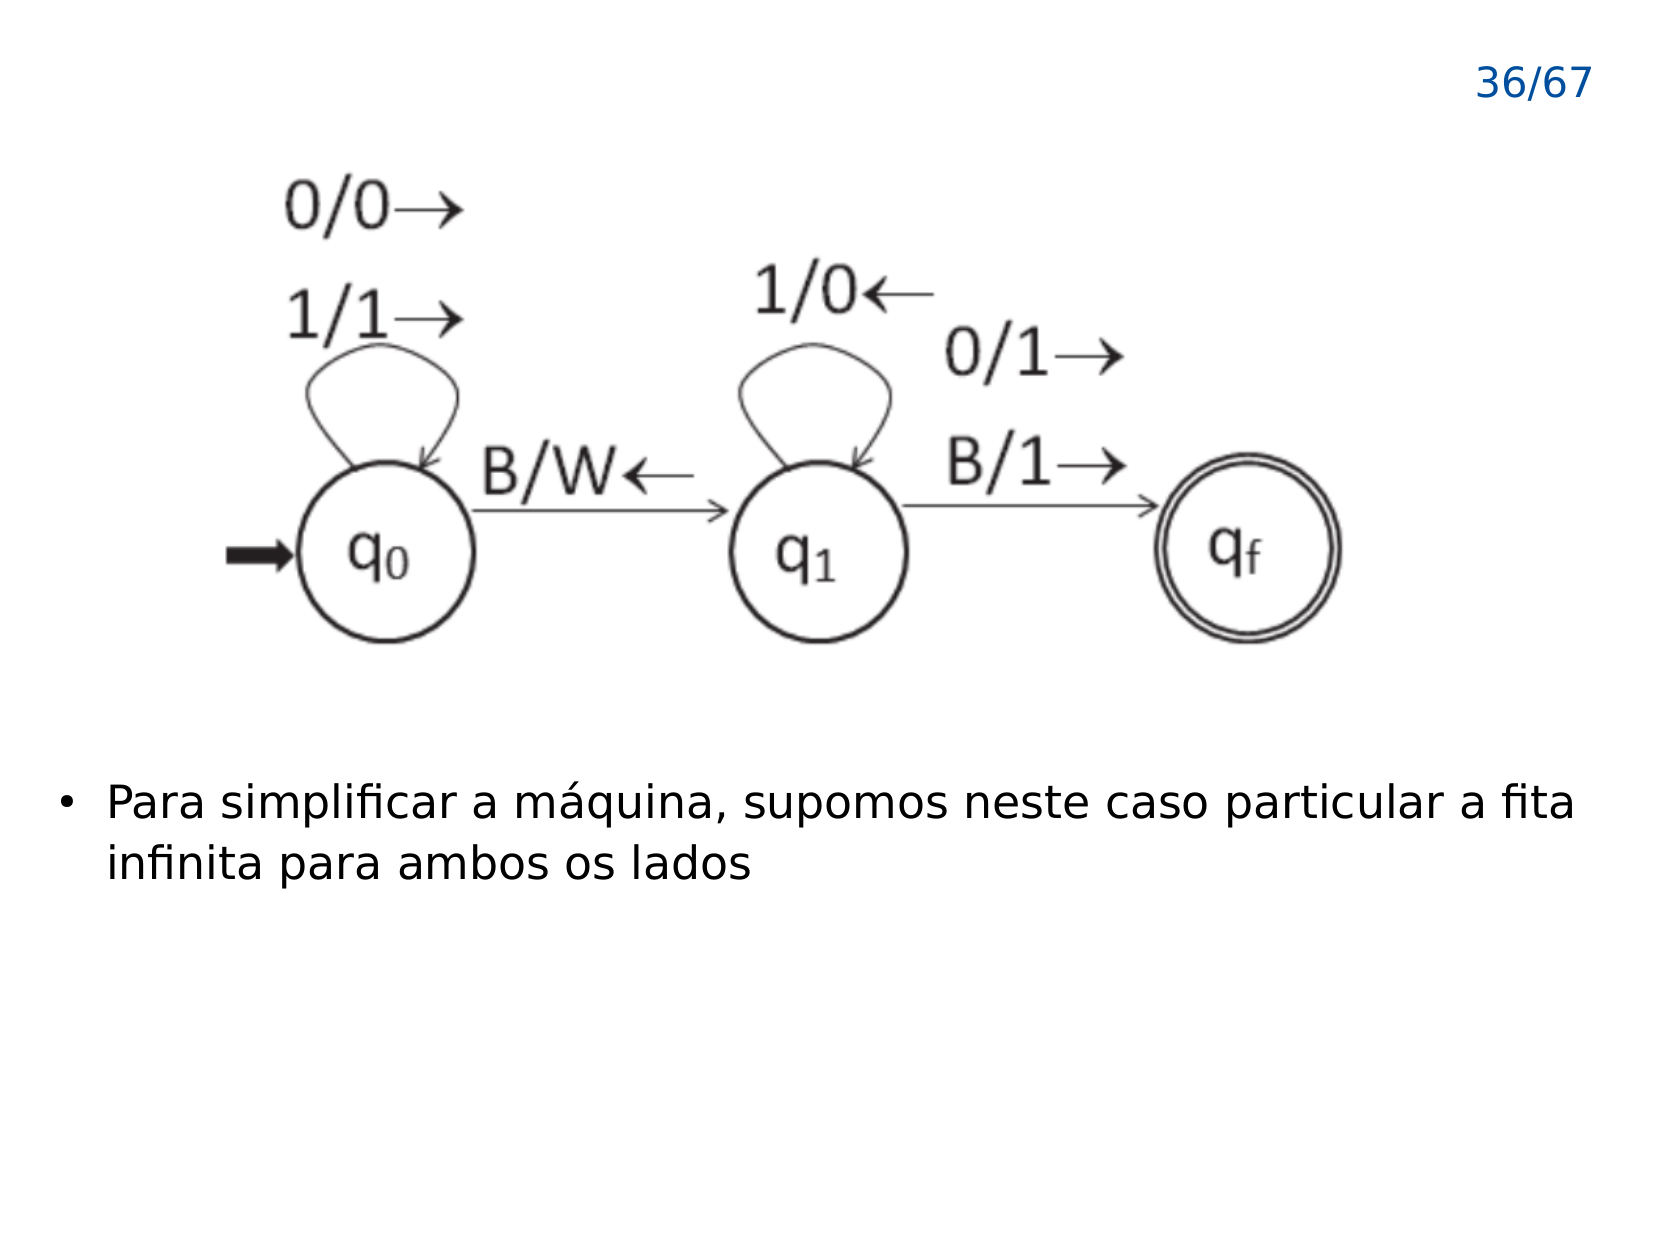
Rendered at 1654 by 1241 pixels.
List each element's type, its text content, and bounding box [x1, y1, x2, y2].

picture [221, 166, 1347, 650]
list Para simplificar a máquina, supomos neste caso particular a fita infinita para ambos os lados [59, 767, 1595, 1211]
